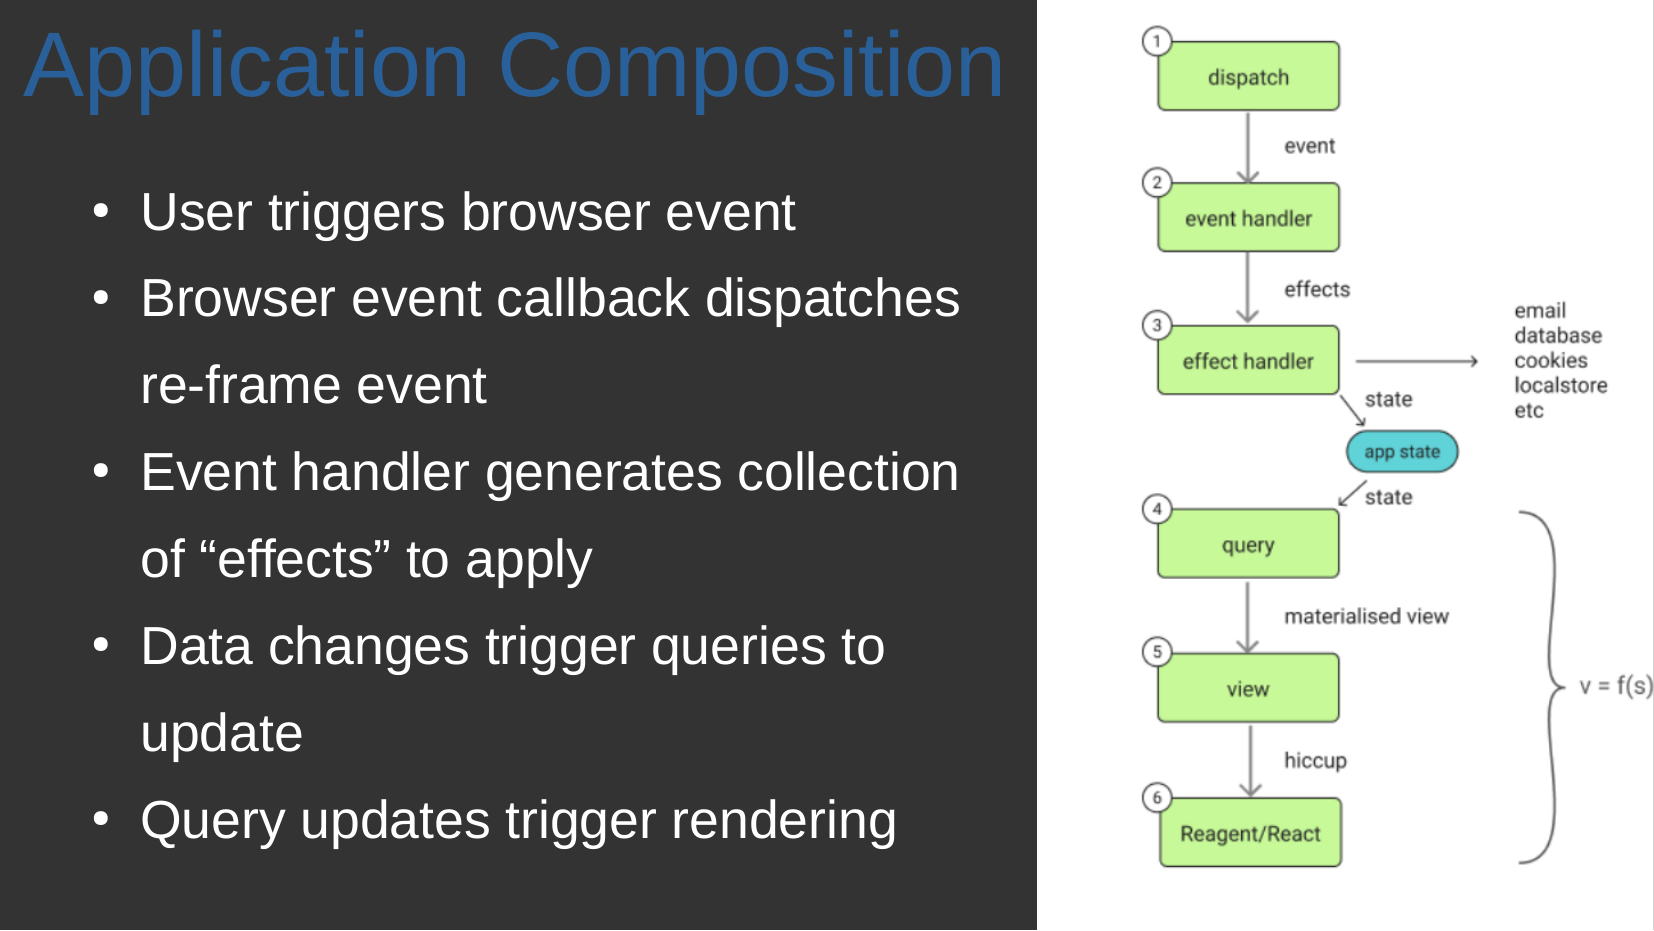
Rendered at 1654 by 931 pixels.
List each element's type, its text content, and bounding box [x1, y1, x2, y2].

title Application Composition [23, 11, 1037, 119]
list User triggers browser event Browser event callback dispatches re-frame event Event handler generates collection of “effects” to apply Data changes trigger queries to update Query updates trigger rendering [75, 94, 1037, 851]
picture [1037, 0, 1654, 678]
list [1005, 678, 1654, 931]
